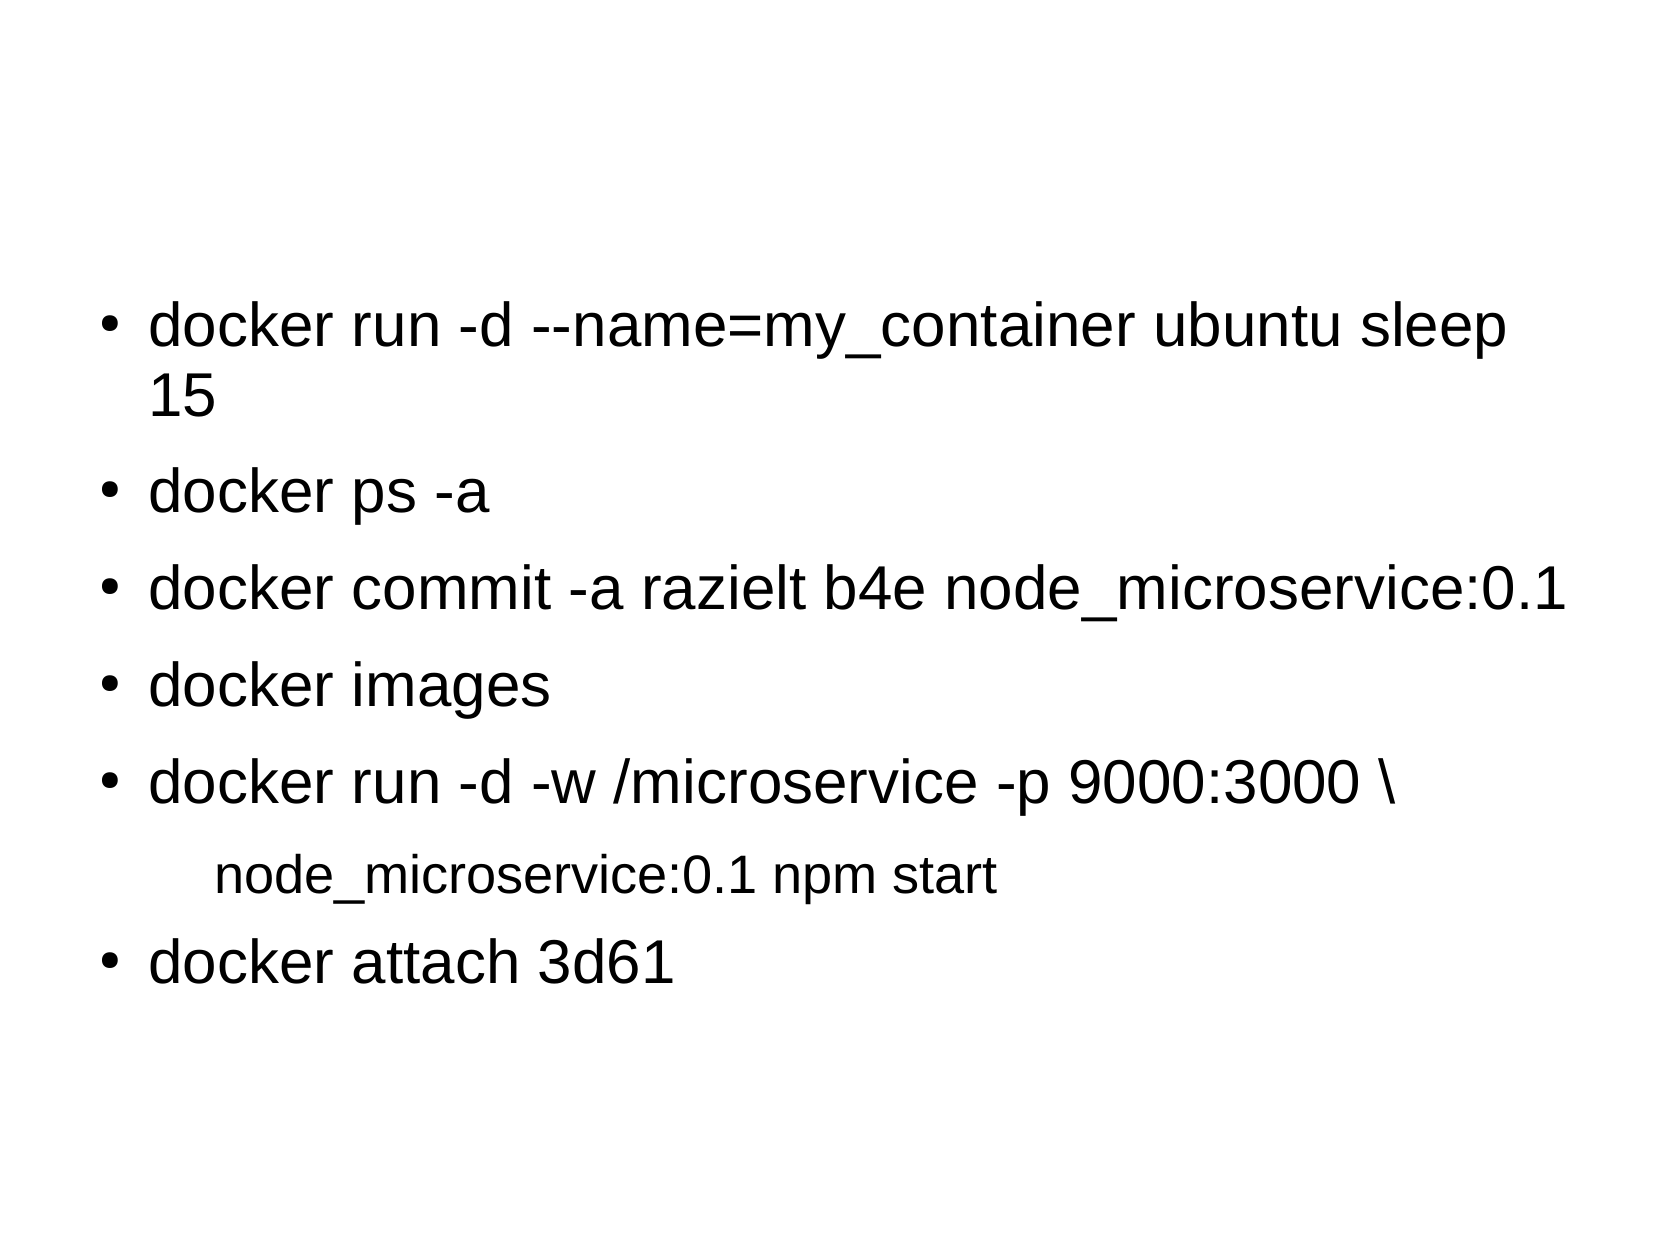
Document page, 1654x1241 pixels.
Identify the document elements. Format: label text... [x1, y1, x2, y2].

list docker run -d --name=my_container ubuntu sleep 15 docker ps -a docker commit -a razielt b4e node_microservice:0.1 docker images docker run -d -w /microservice -p 9000:3000 \ node_microservice:0.1 npm start docker attach 3d61 [82, 290, 1571, 1010]
